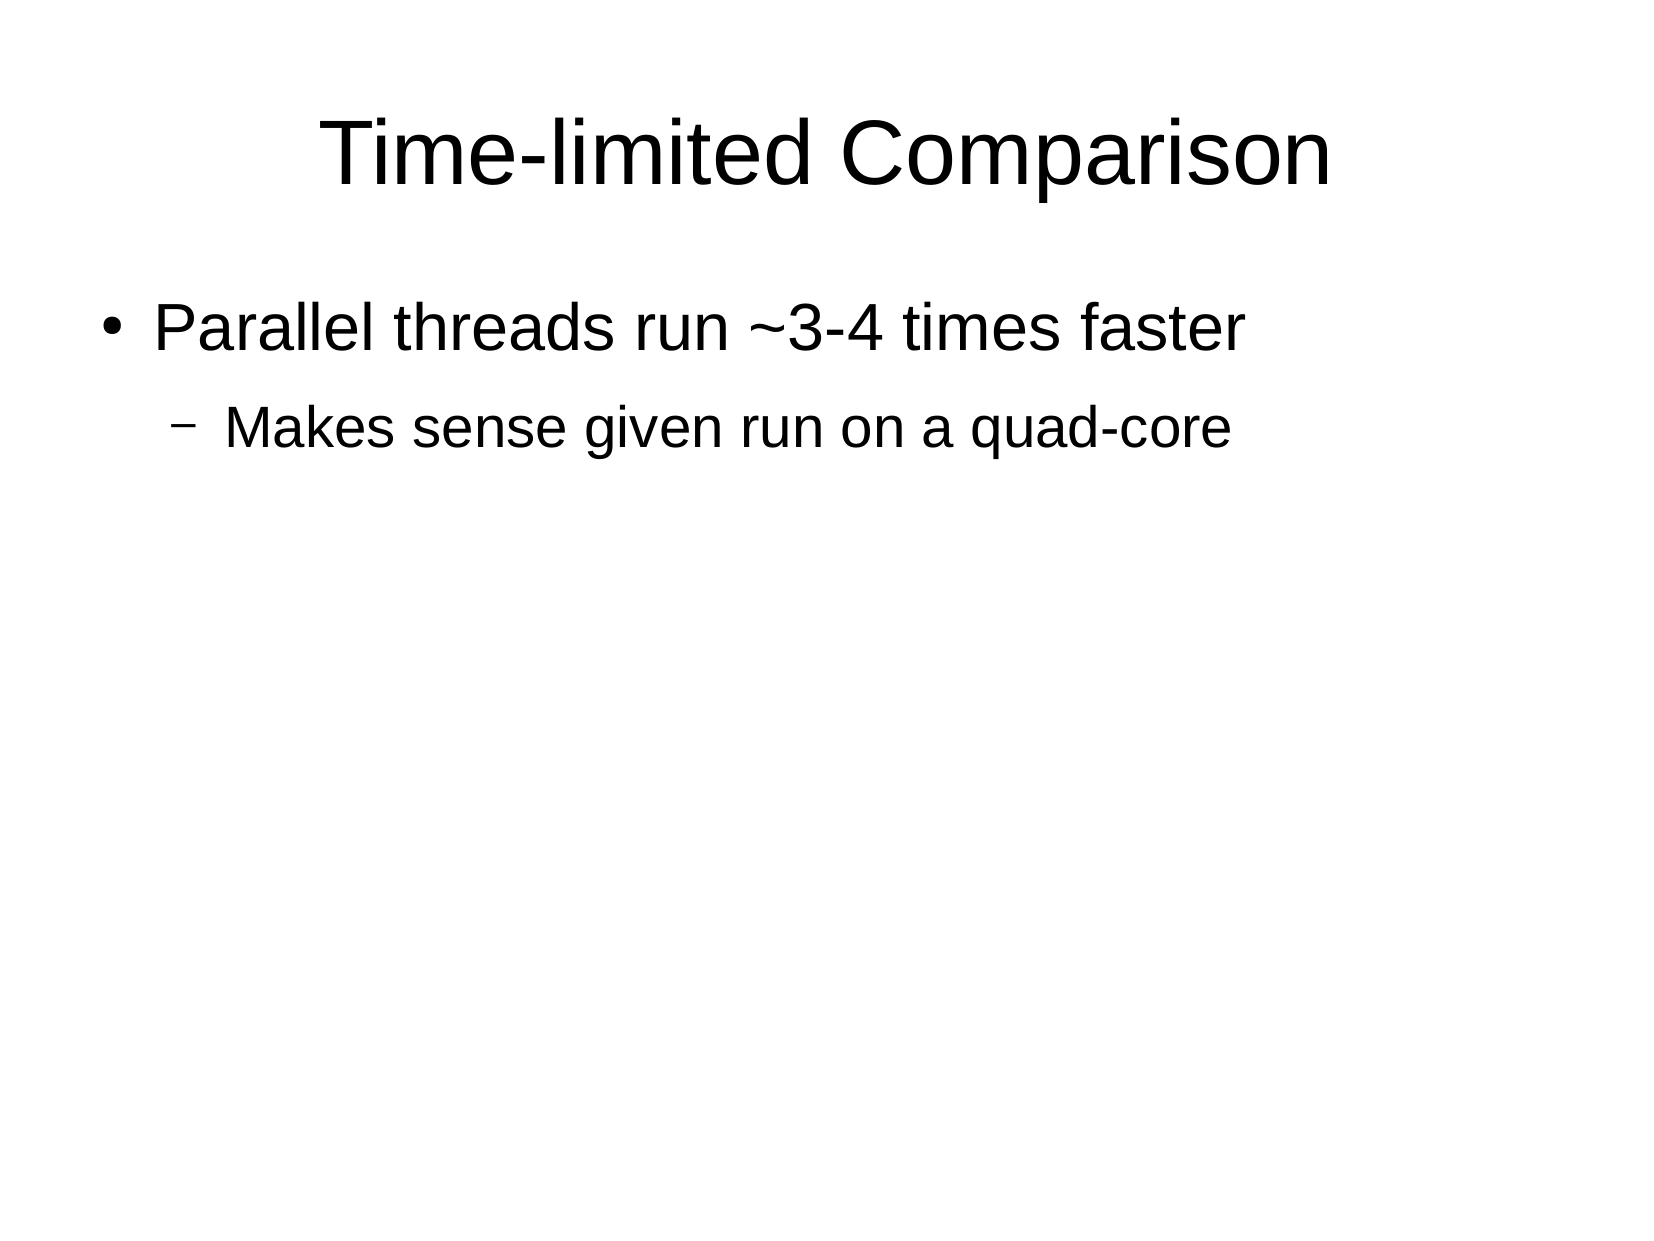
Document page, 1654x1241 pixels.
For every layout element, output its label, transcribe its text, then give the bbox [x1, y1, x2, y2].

list Parallel threads run ~3-4 times faster Makes sense given run on a quad-core [82, 290, 1538, 1010]
title Time-limited Comparison [82, 49, 1571, 257]
